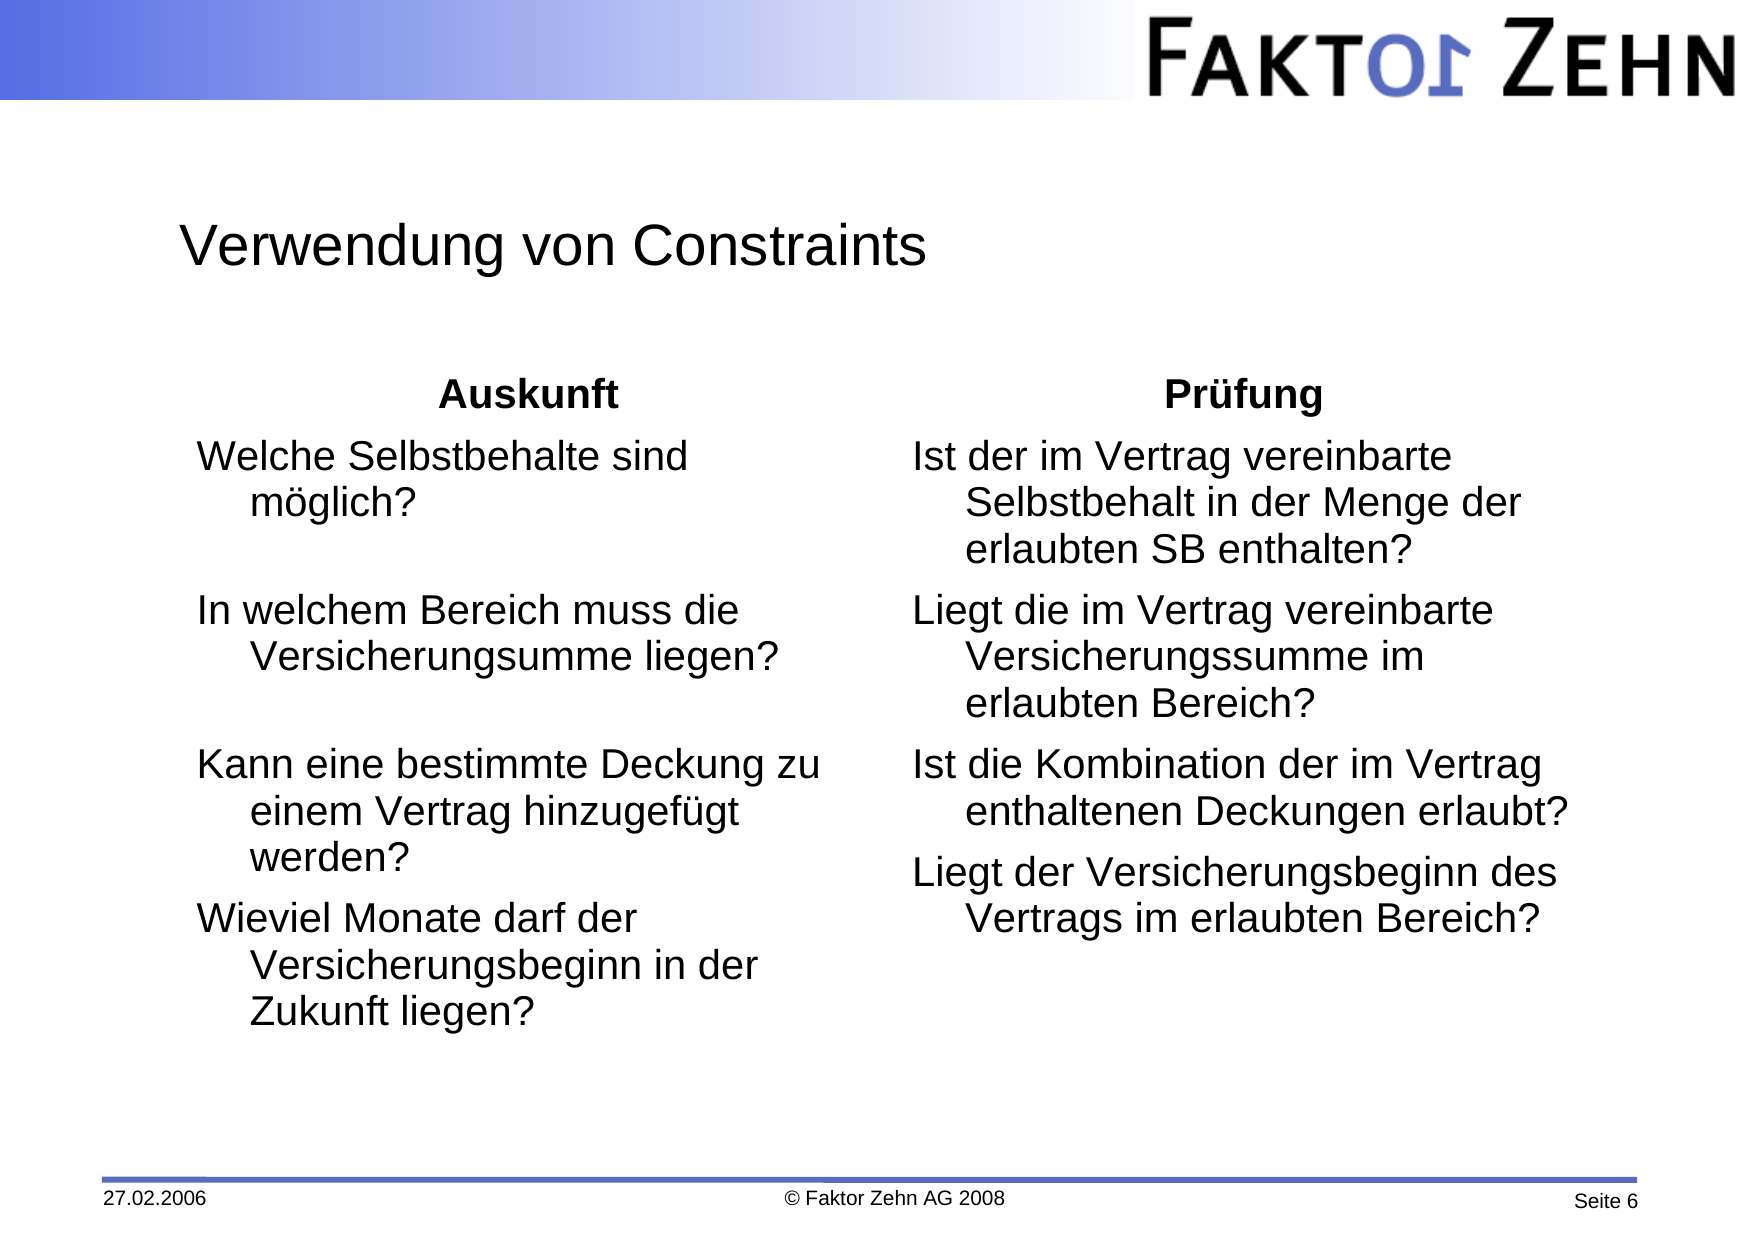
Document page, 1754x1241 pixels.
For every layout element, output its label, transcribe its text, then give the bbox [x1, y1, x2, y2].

list Prüfung Ist der im Vertrag vereinbarte Selbstbehalt in der Menge der erlaubten SB enthalten? Liegt die im Vertrag vereinbarte Versicherungssumme im erlaubten Bereich? Ist die Kombination der im Vertrag enthaltenen Deckungen erlaubt? Liegt der Versicherungsbeginn des Vertrags im erlaubten Bereich? [894, 371, 1577, 1078]
title Verwendung von Constraints [179, 142, 1576, 349]
list Auskunft Welche Selbstbehalte sind möglich? In welchem Bereich muss die Versicherungsumme liegen? Kann eine bestimmte Deckung zu einem Vertrag hinzugefügt werden? Wieviel Monate darf der Versicherungsbeginn in der Zukunft liegen? [179, 371, 861, 1078]
picture [1133, 2, 1749, 105]
